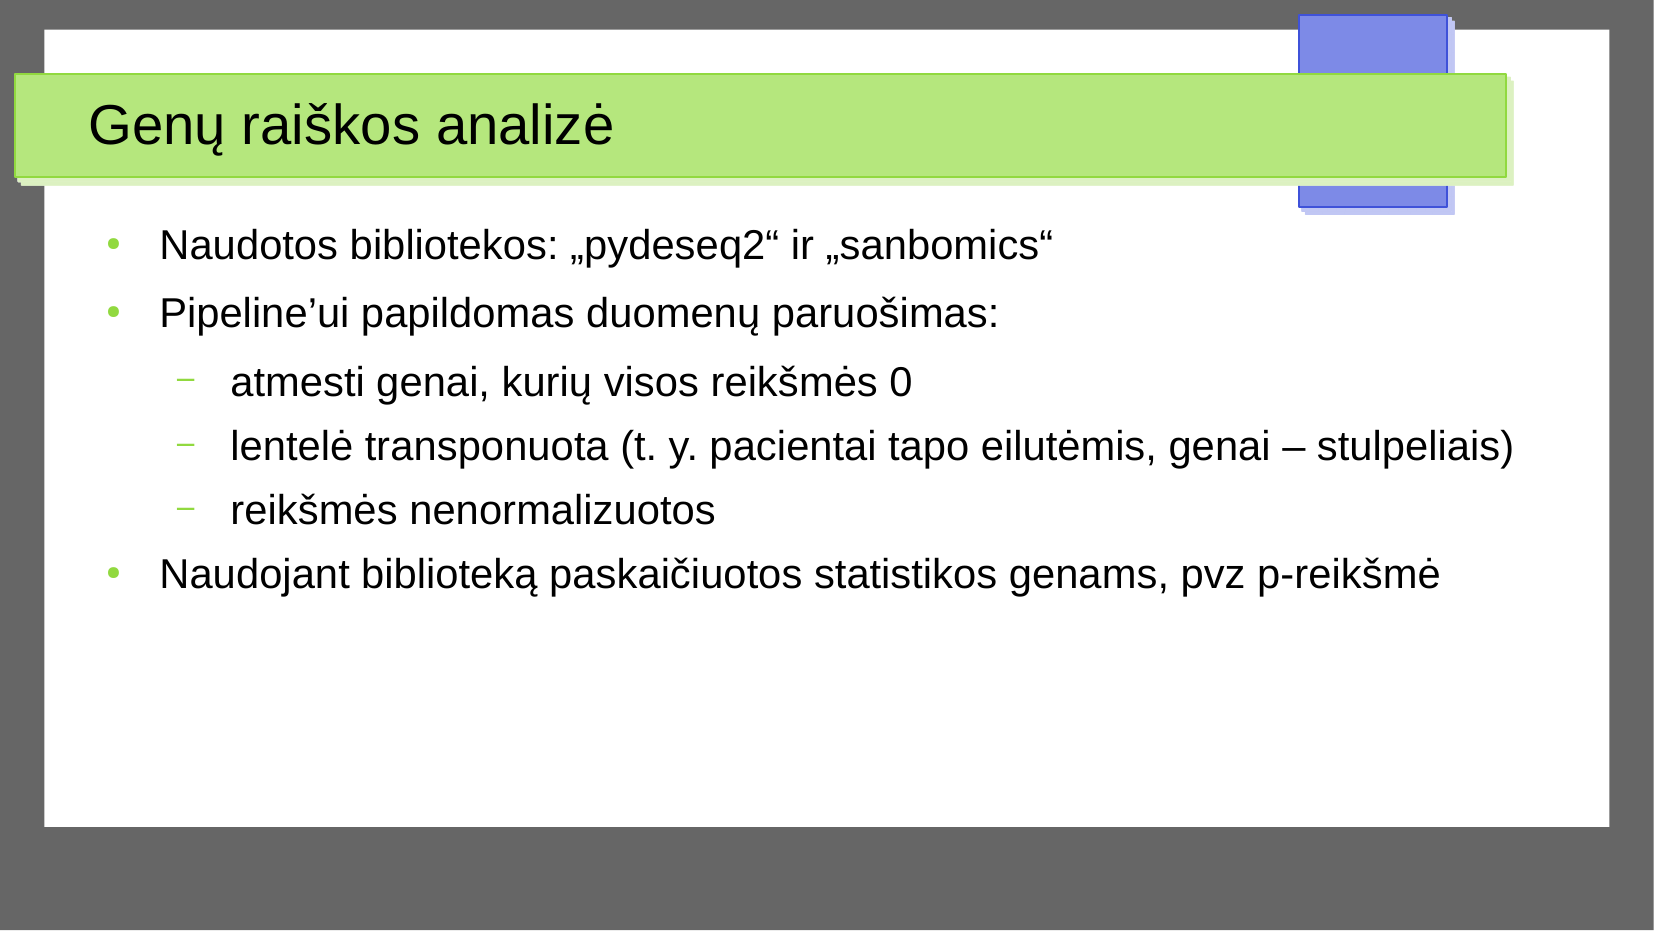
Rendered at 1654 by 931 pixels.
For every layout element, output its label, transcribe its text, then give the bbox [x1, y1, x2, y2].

list Naudotos bibliotekos: „pydeseq2“ ir „sanbomics“ Pipeline’ui papildomas duomenų paruošimas: atmesti genai, kurių visos reikšmės 0 lentelė transponuota (t. y. pacientai tapo eilutėmis, genai – stulpeliais) reikšmės nenormalizuotos Naudojant biblioteką paskaičiuotos statistikos genams, pvz p-reikšmė [88, 221, 1565, 813]
title Genų raiškos analizė [88, 73, 1506, 178]
